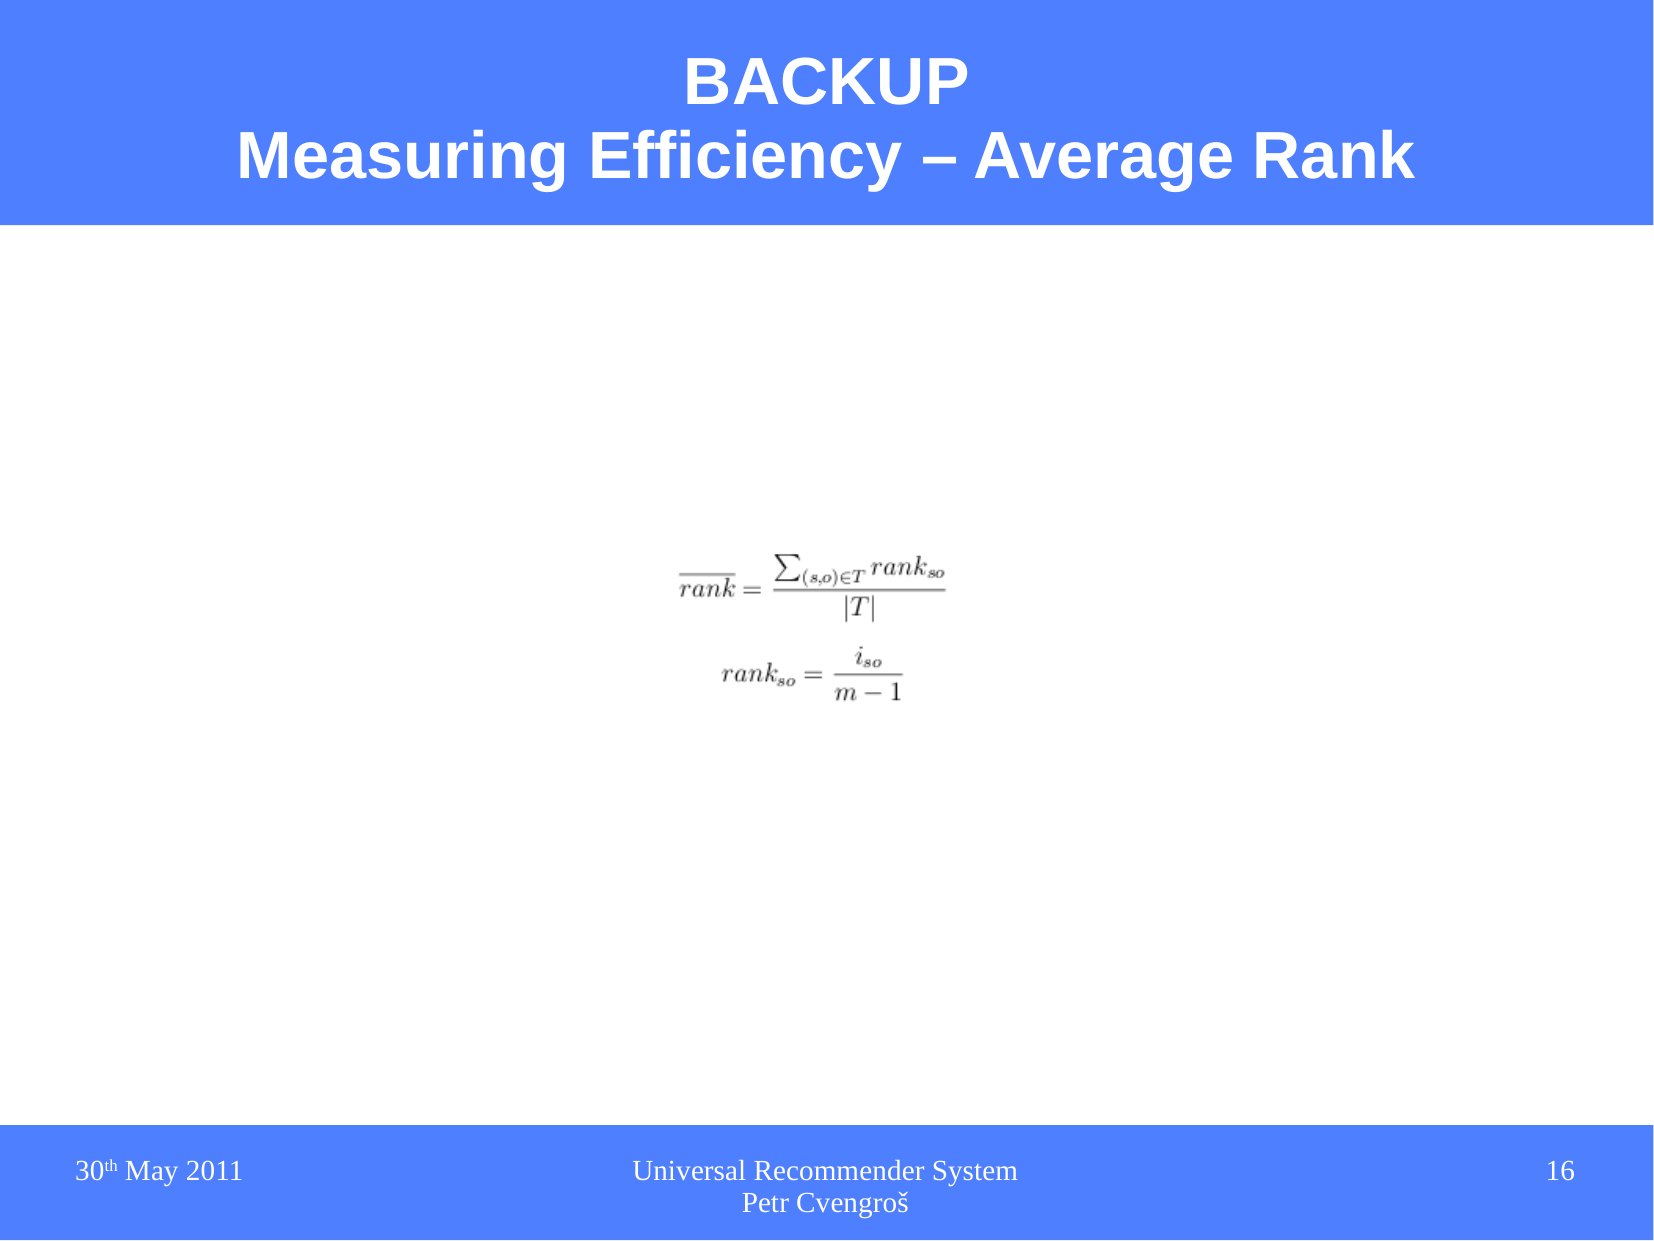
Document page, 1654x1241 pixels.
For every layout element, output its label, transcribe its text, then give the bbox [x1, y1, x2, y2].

picture [645, 520, 976, 713]
title BACKUP Measuring Efficiency – Average Rank [82, 32, 1571, 205]
